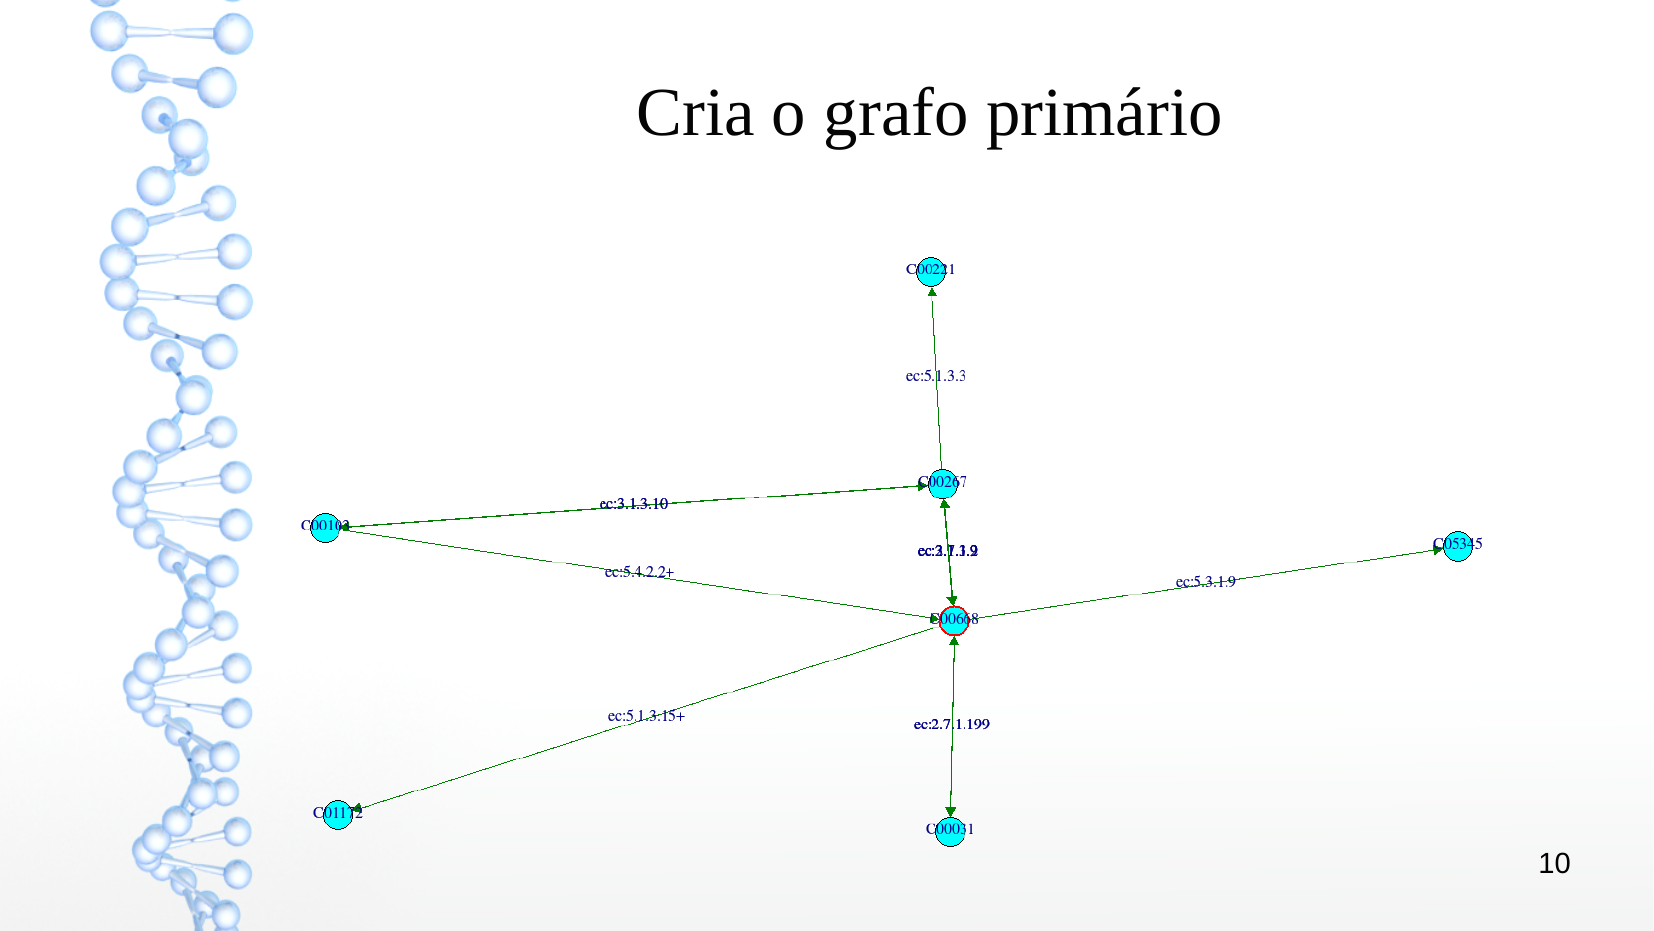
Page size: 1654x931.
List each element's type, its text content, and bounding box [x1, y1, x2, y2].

picture [0, 0, 1654, 931]
title Cria o grafo primário [265, 35, 1595, 189]
